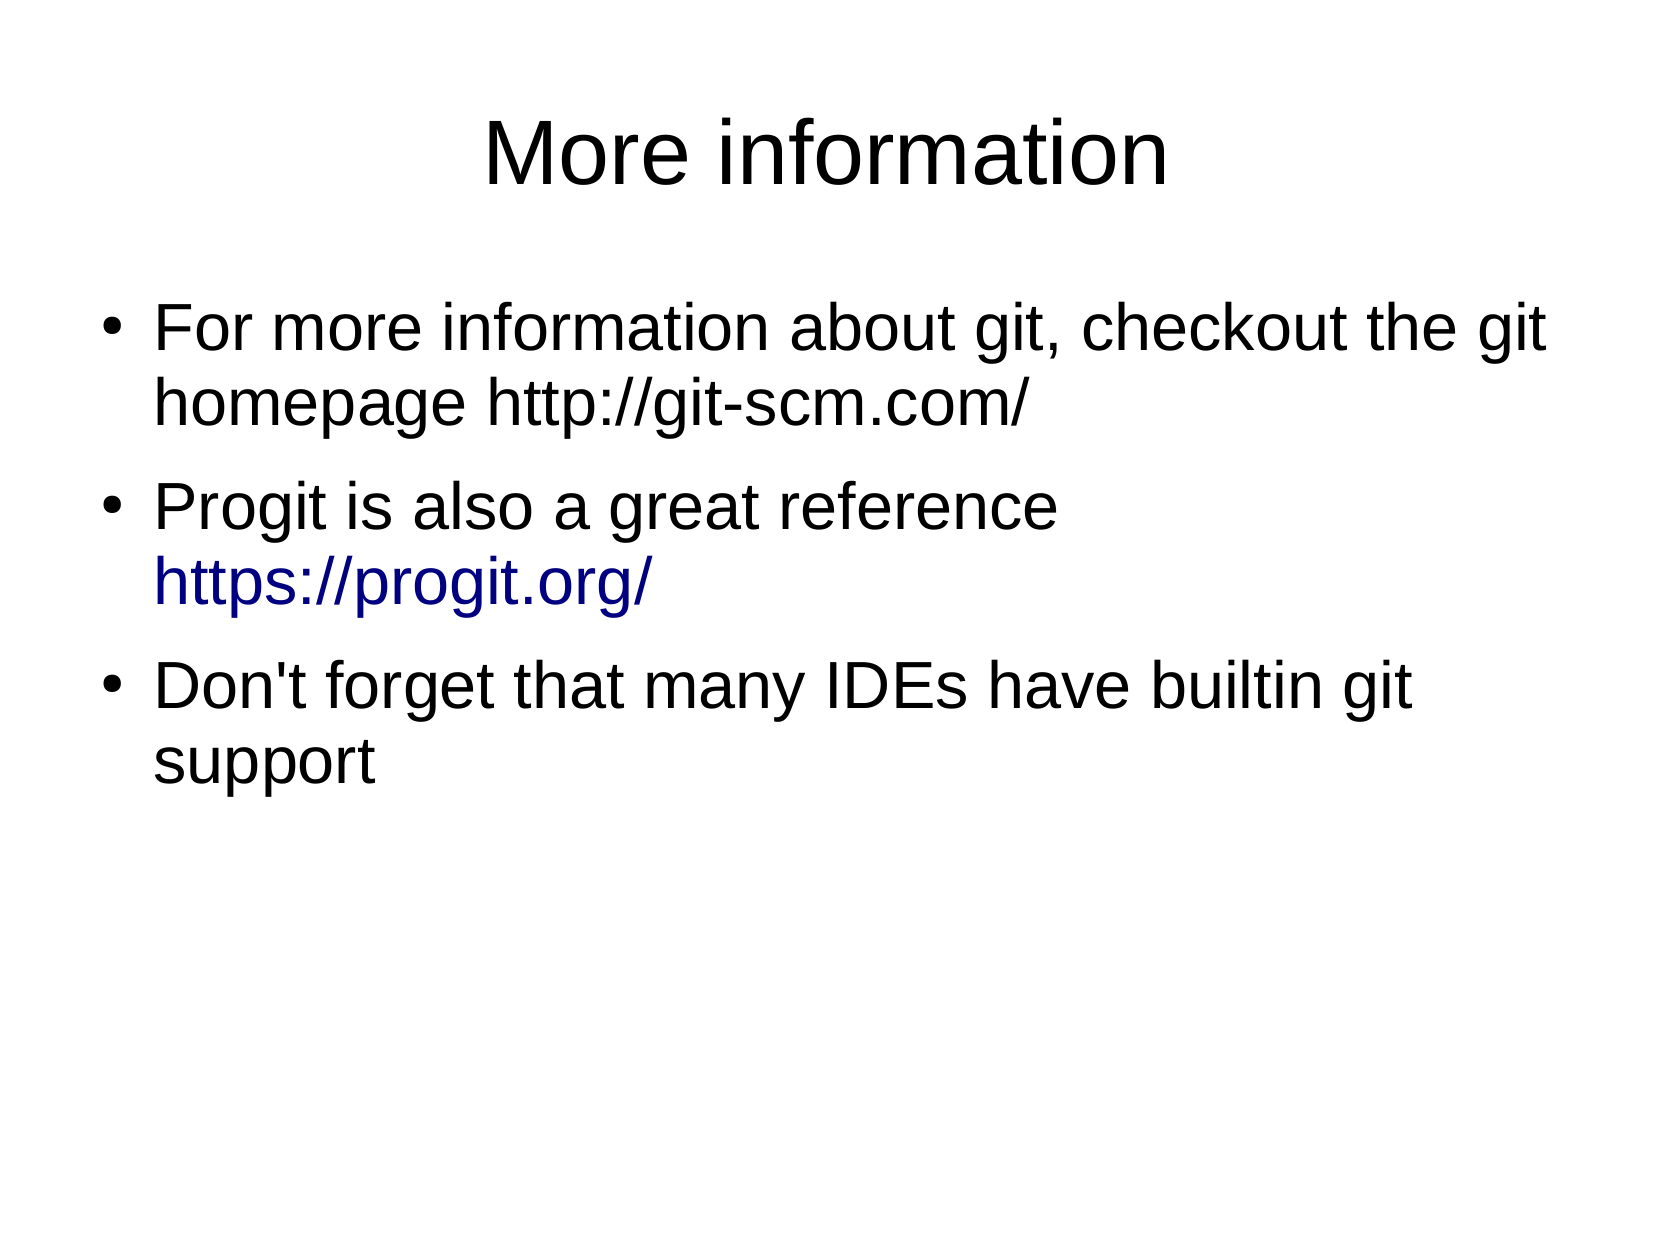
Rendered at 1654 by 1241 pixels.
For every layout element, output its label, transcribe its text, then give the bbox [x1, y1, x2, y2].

title More information [82, 49, 1571, 257]
list For more information about git, checkout the git homepage http://git-scm.com/ Progit is also a great reference https://progit.org/ Don't forget that many IDEs have builtin git support [82, 290, 1571, 1010]
